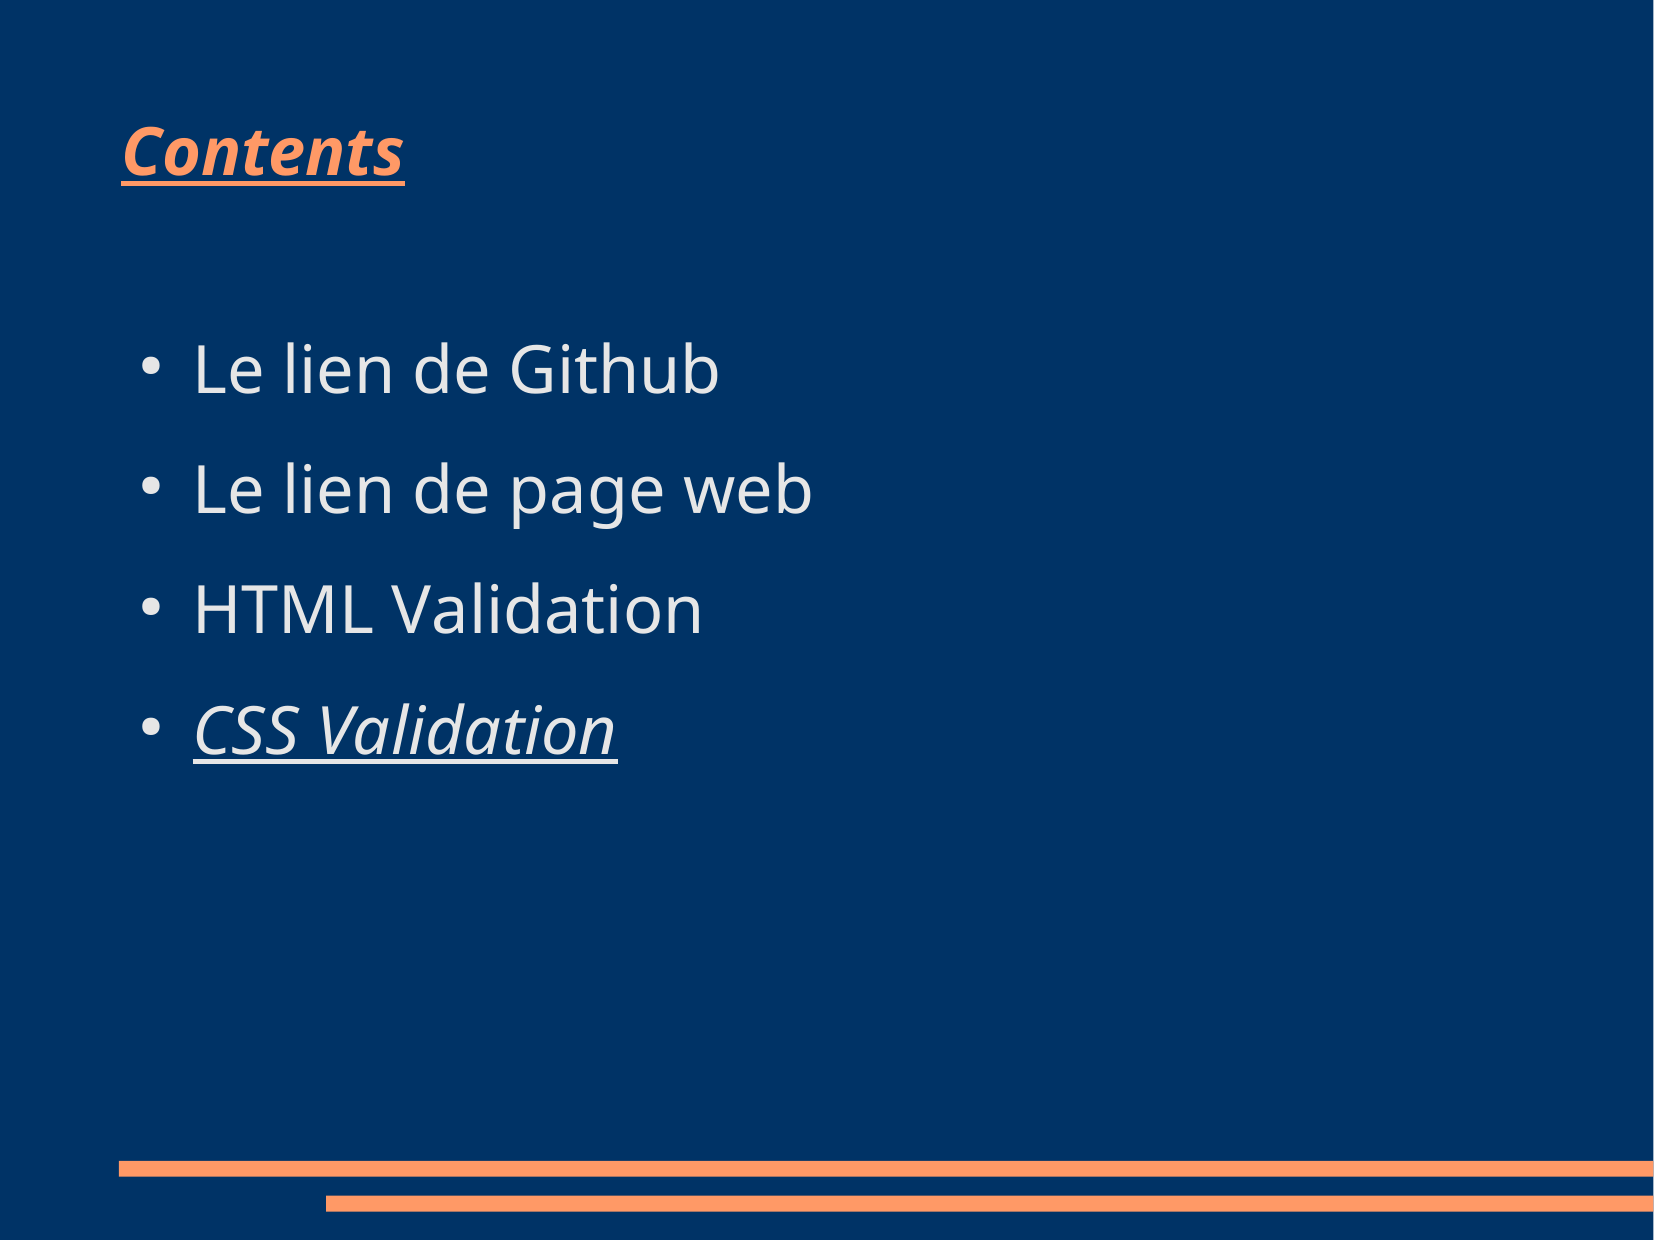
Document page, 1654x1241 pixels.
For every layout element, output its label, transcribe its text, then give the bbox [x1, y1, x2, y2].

list Le lien de Github Le lien de page web HTML Validation CSS Validation [121, 322, 1561, 1132]
title Contents [121, 46, 1534, 254]
